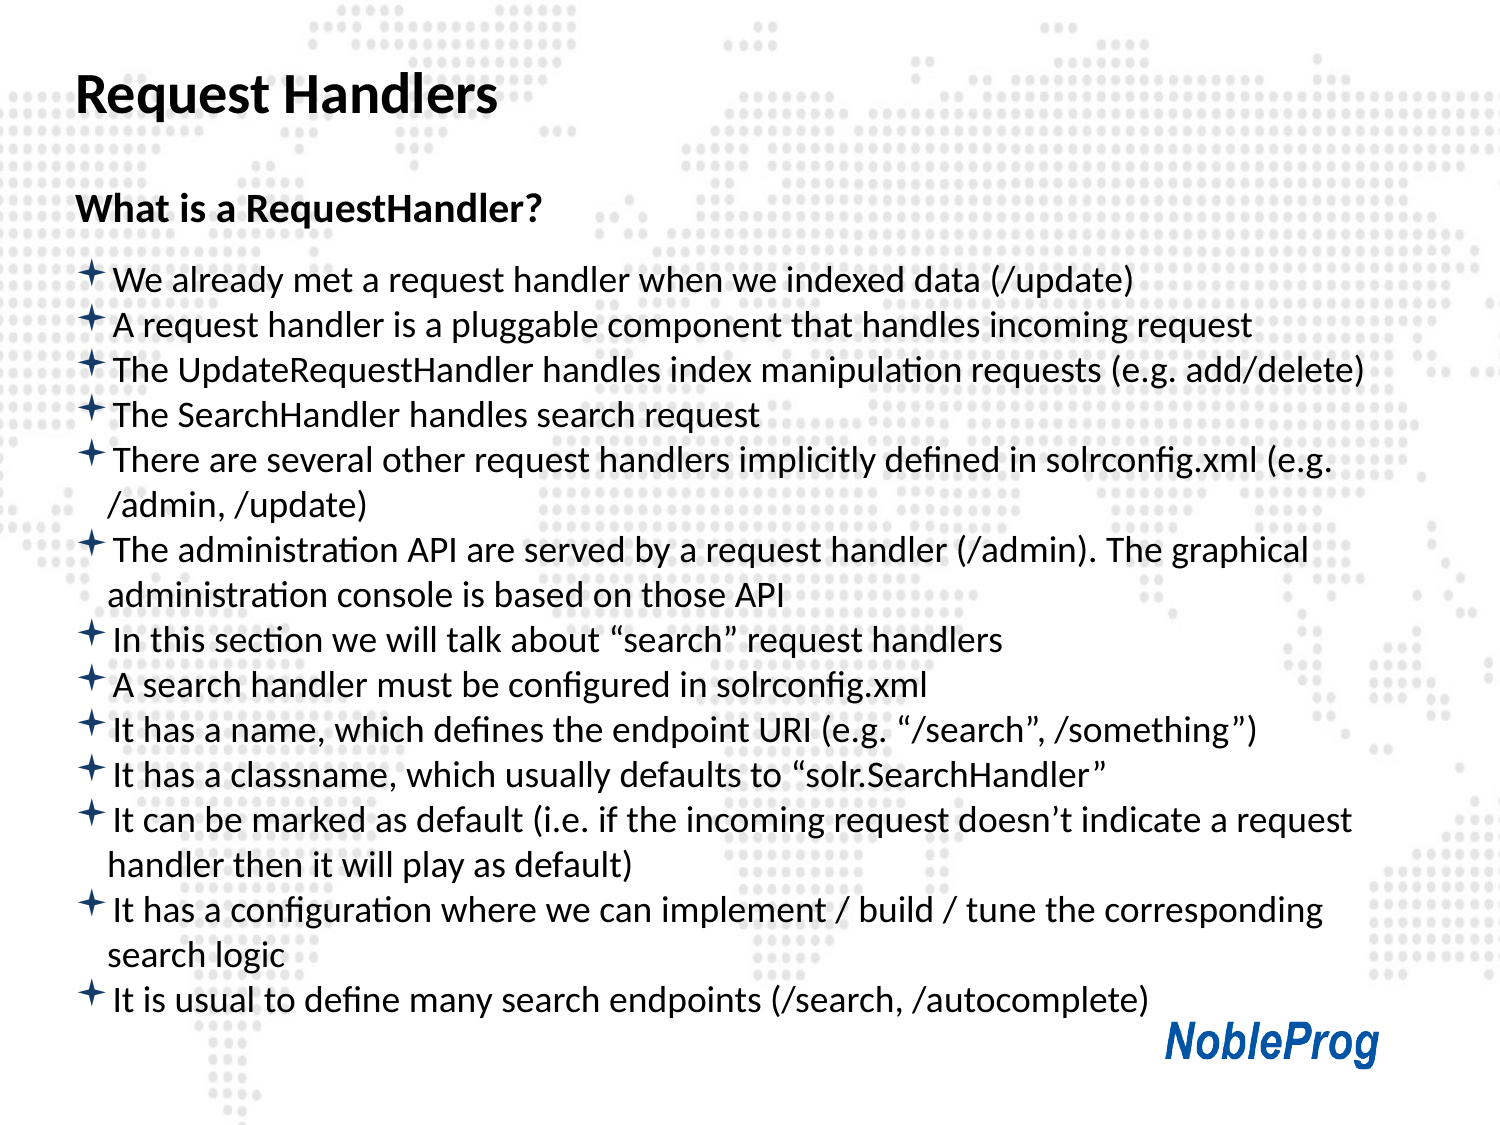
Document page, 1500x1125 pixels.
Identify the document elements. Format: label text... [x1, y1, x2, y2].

text_box Request Handlers [75, 55, 1425, 180]
text_box What is a RequestHandler? [75, 180, 1425, 255]
text_box We already met a request handler when we indexed data (/update) A request handler is a pluggable component that handles incoming request The UpdateRequestHandler handles index manipulation requests (e.g. add/delete) The SearchHandler handles search request There are several other request handlers implicitly defined in solrconfig.xml (e.g. /admin, /update) The administration API are served by a request handler (/admin). The graphical administration console is based on those API In this section we will talk about “search” request handlers A search handler must be configured in solrconfig.xml It has a name, which defines the endpoint URI (e.g. “/search”, /something”) It has a classname, which usually defaults to “solr.SearchHandler” It can be marked as default (i.e. if the incoming request doesn’t indicate a request handler then it will play as default) It has a configuration where we can implement / build / tune the corresponding search logic It is usual to define many search endpoints (/search, /autocomplete) [75, 255, 1425, 906]
picture [0, 0, 1500, 1125]
